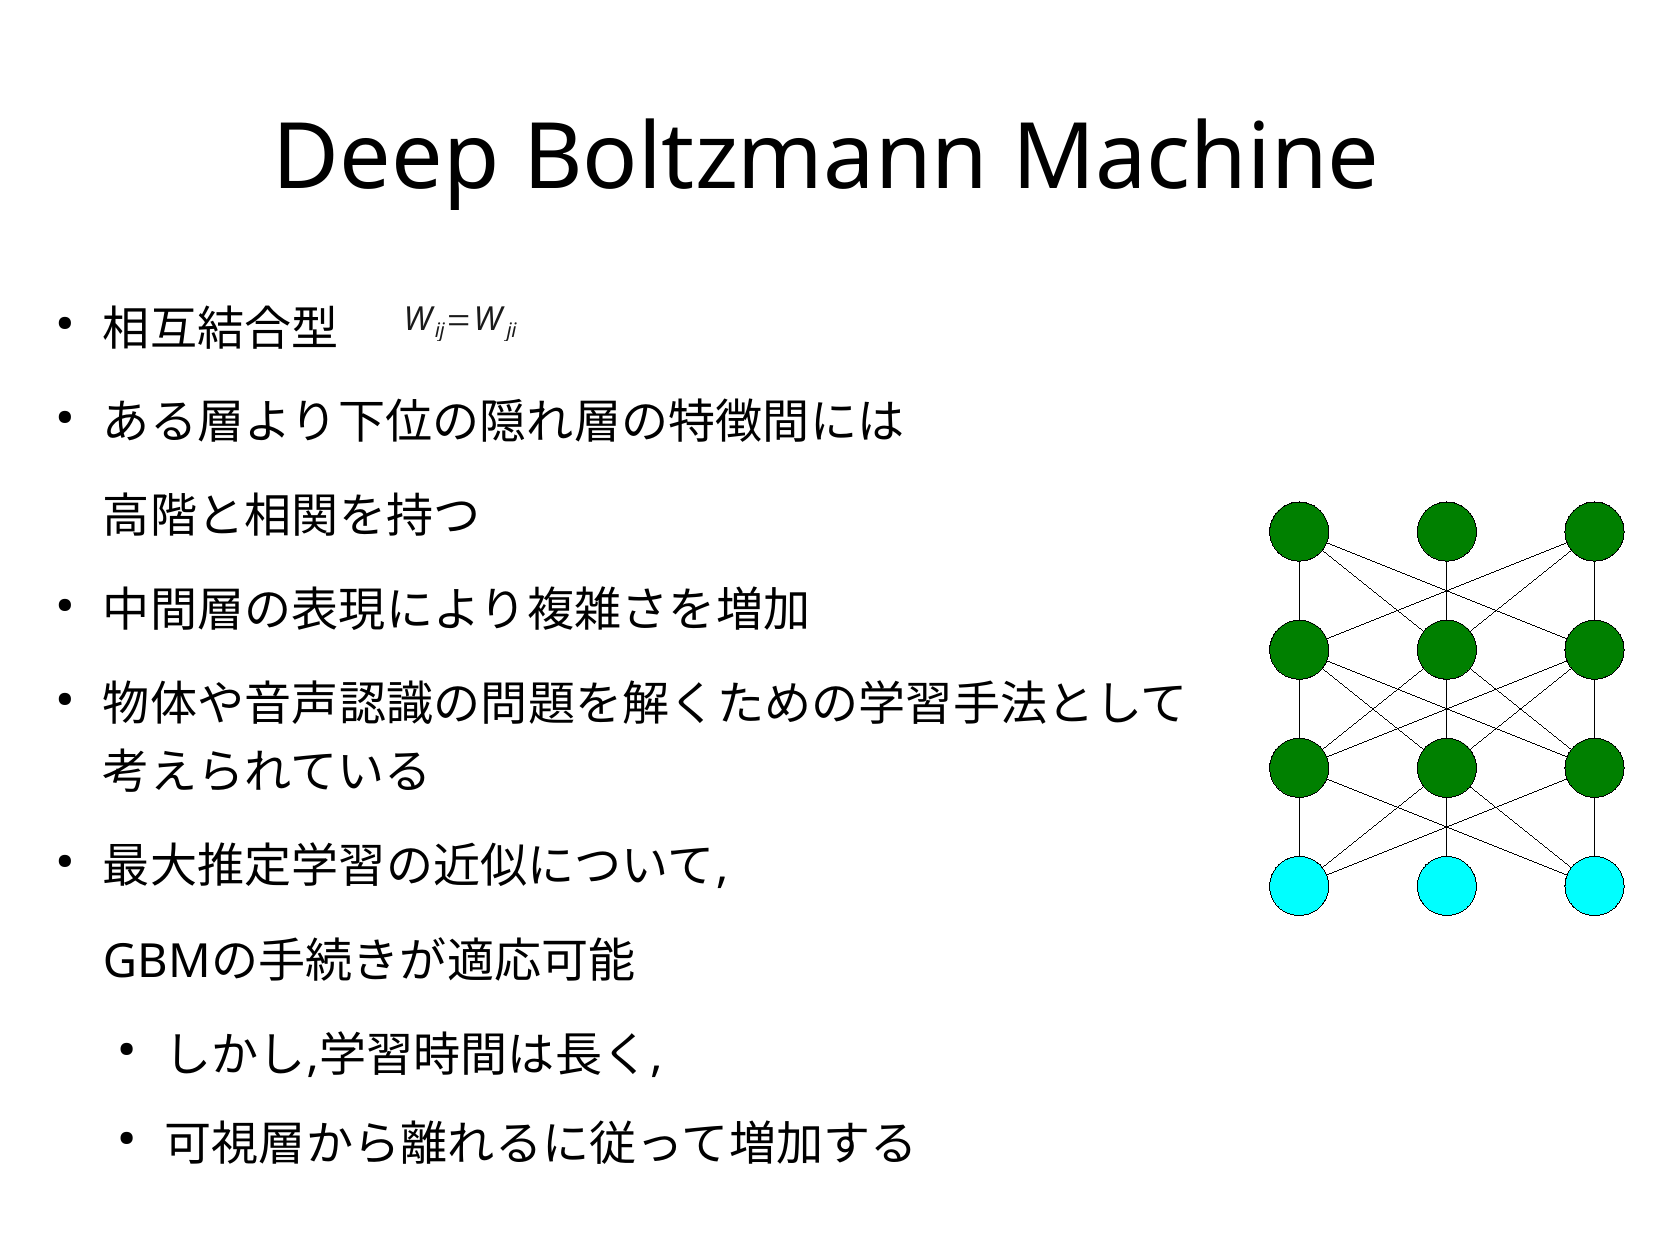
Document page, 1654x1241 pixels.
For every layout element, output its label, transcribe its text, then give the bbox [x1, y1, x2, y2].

text_box [1417, 738, 1477, 798]
text_box [1269, 501, 1329, 562]
text_box [1564, 856, 1625, 916]
text_box [1564, 620, 1625, 680]
text_box [1417, 620, 1477, 680]
list 相互結合型 ある層より下位の隠れ層の特徴間には 高階と相関を持つ 中間層の表現により複雑さを増加 物体や音声認識の問題を解くための学習手法として考えられている 最大推定学習の近似について, GBMの手続きが適応可能 しかし,学習時間は長く, 可視層から離れるに従って増加する [41, 290, 1199, 1182]
text_box [1564, 501, 1625, 562]
text_box [1269, 620, 1329, 680]
text_box [1417, 856, 1477, 916]
text_box [1417, 501, 1477, 562]
text_box [1269, 856, 1329, 916]
chart [395, 301, 523, 341]
text_box [1564, 738, 1625, 798]
text_box [1269, 738, 1329, 798]
title Deep Boltzmann Machine [82, 49, 1571, 257]
